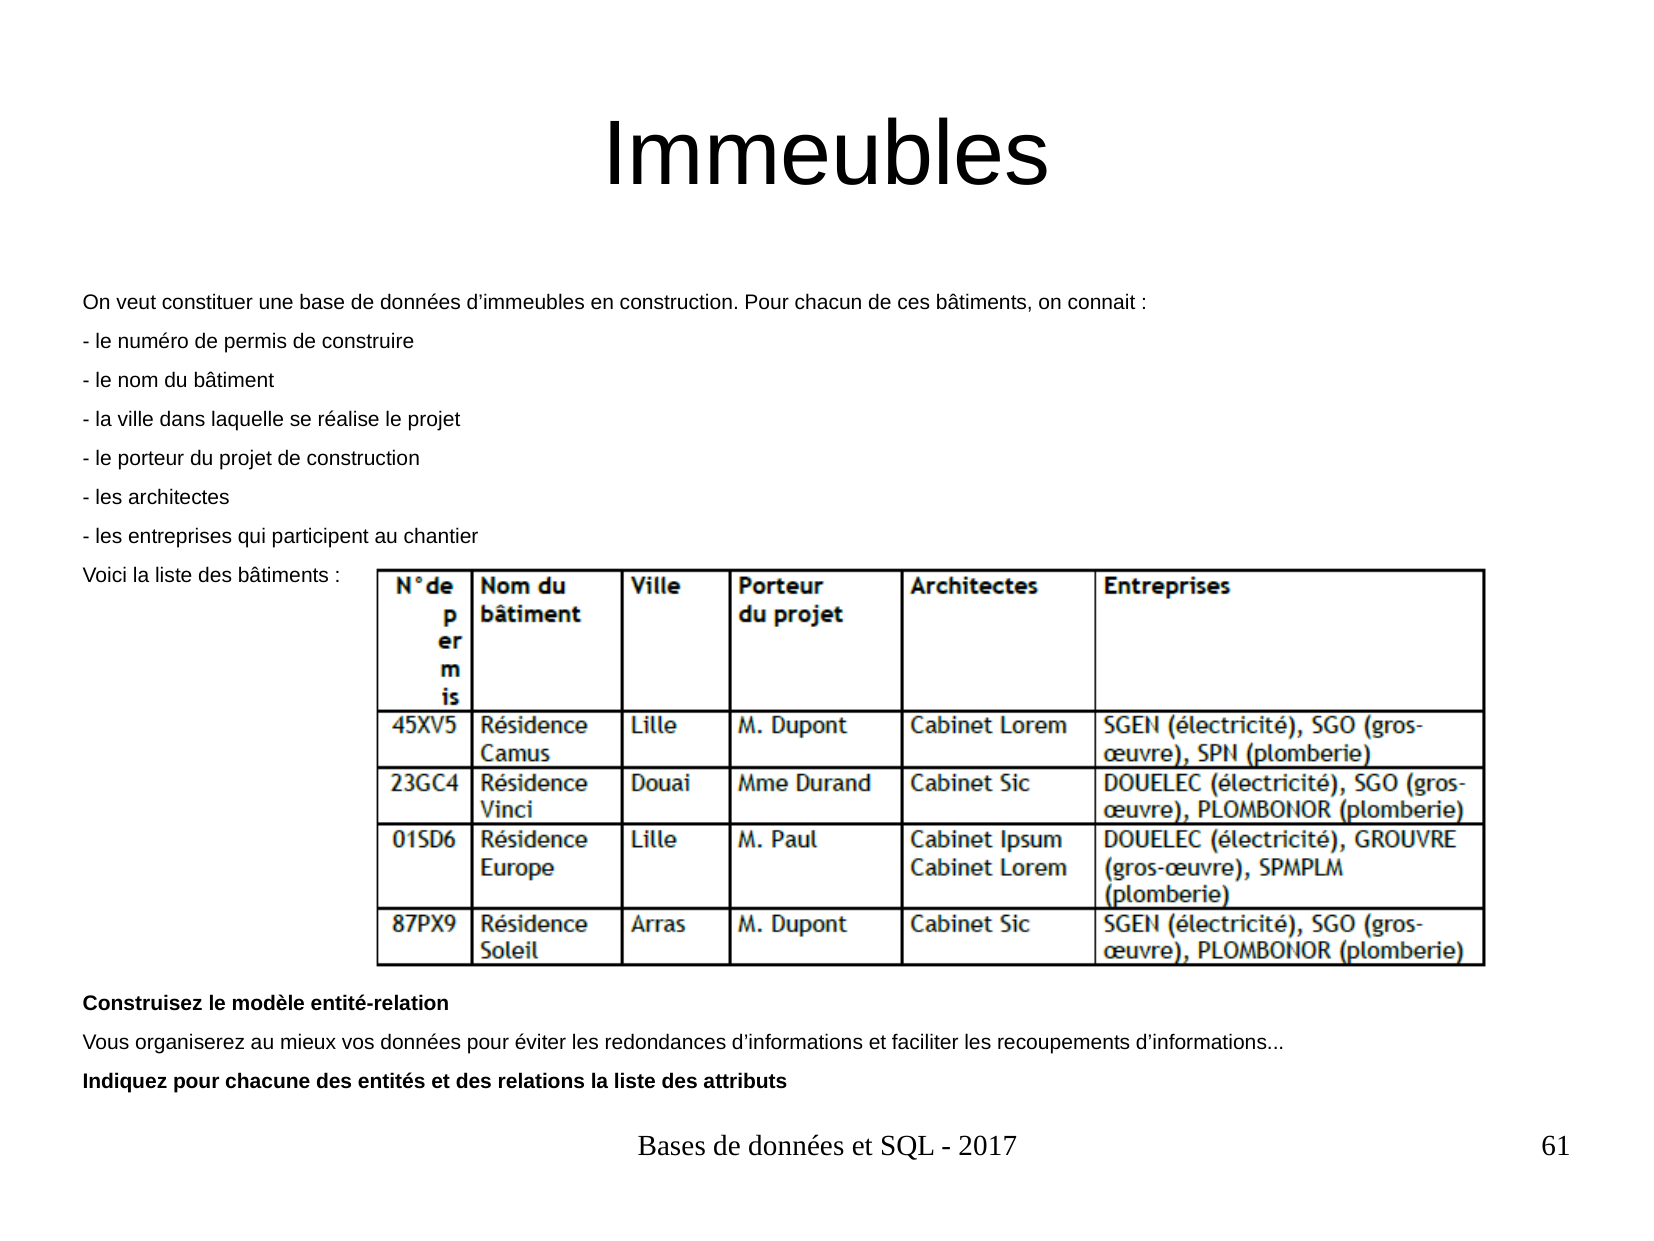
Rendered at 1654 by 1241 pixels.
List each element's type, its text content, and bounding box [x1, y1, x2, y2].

picture [366, 555, 1492, 976]
title Immeubles [82, 50, 1571, 256]
list On veut constituer une base de données d’immeubles en construction. Pour chacun de ces bâtiments, on connait : - le numéro de permis de construire - le nom du bâtiment - la ville dans laquelle se réalise le projet - le porteur du projet de construction - les architectes - les entreprises qui participent au chantier Voici la liste des bâtiments : Construisez le modèle entité-relation Vous organiserez au mieux vos données pour éviter les redondances d’informations et faciliter les recoupements d’informations... Indiquez pour chacune des entités et des relations la liste des attributs [82, 290, 1571, 1109]
